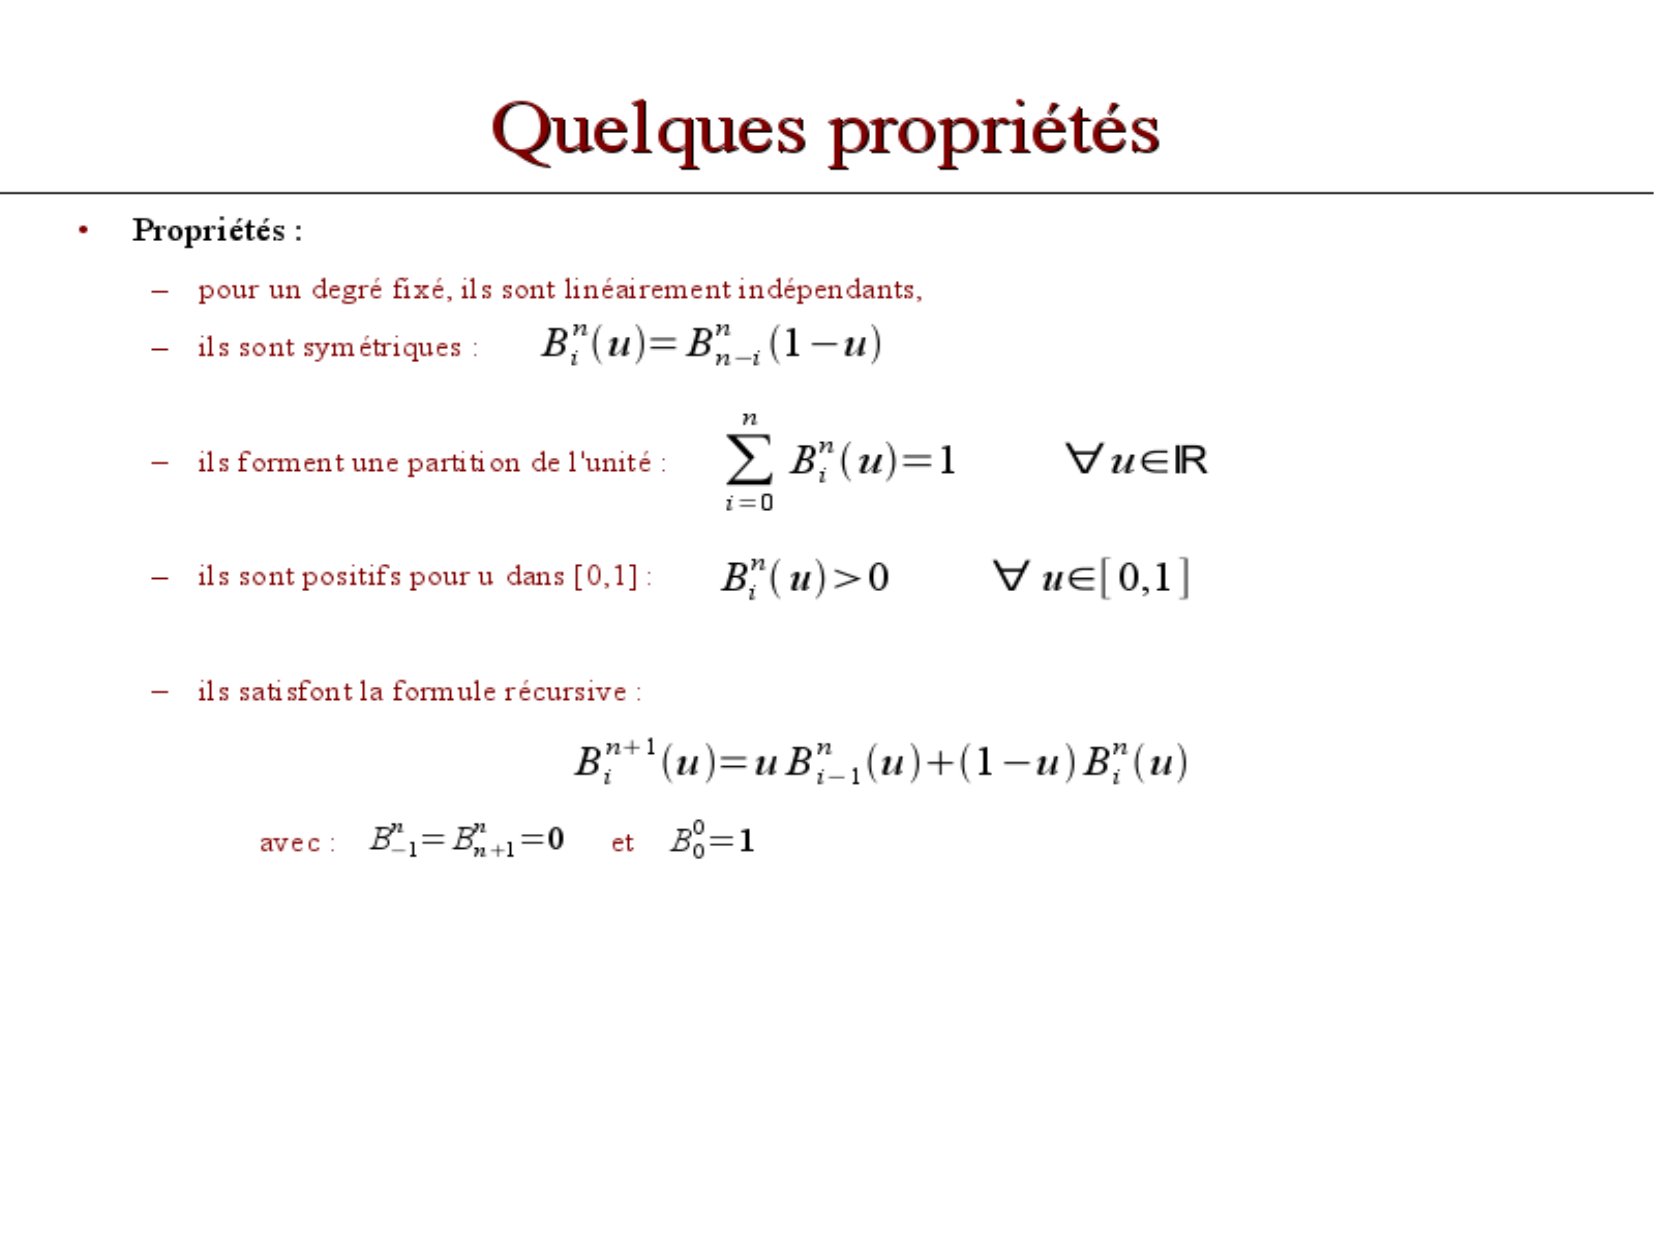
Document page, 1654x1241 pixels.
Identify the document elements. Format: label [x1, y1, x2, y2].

picture [0, 66, 1654, 871]
